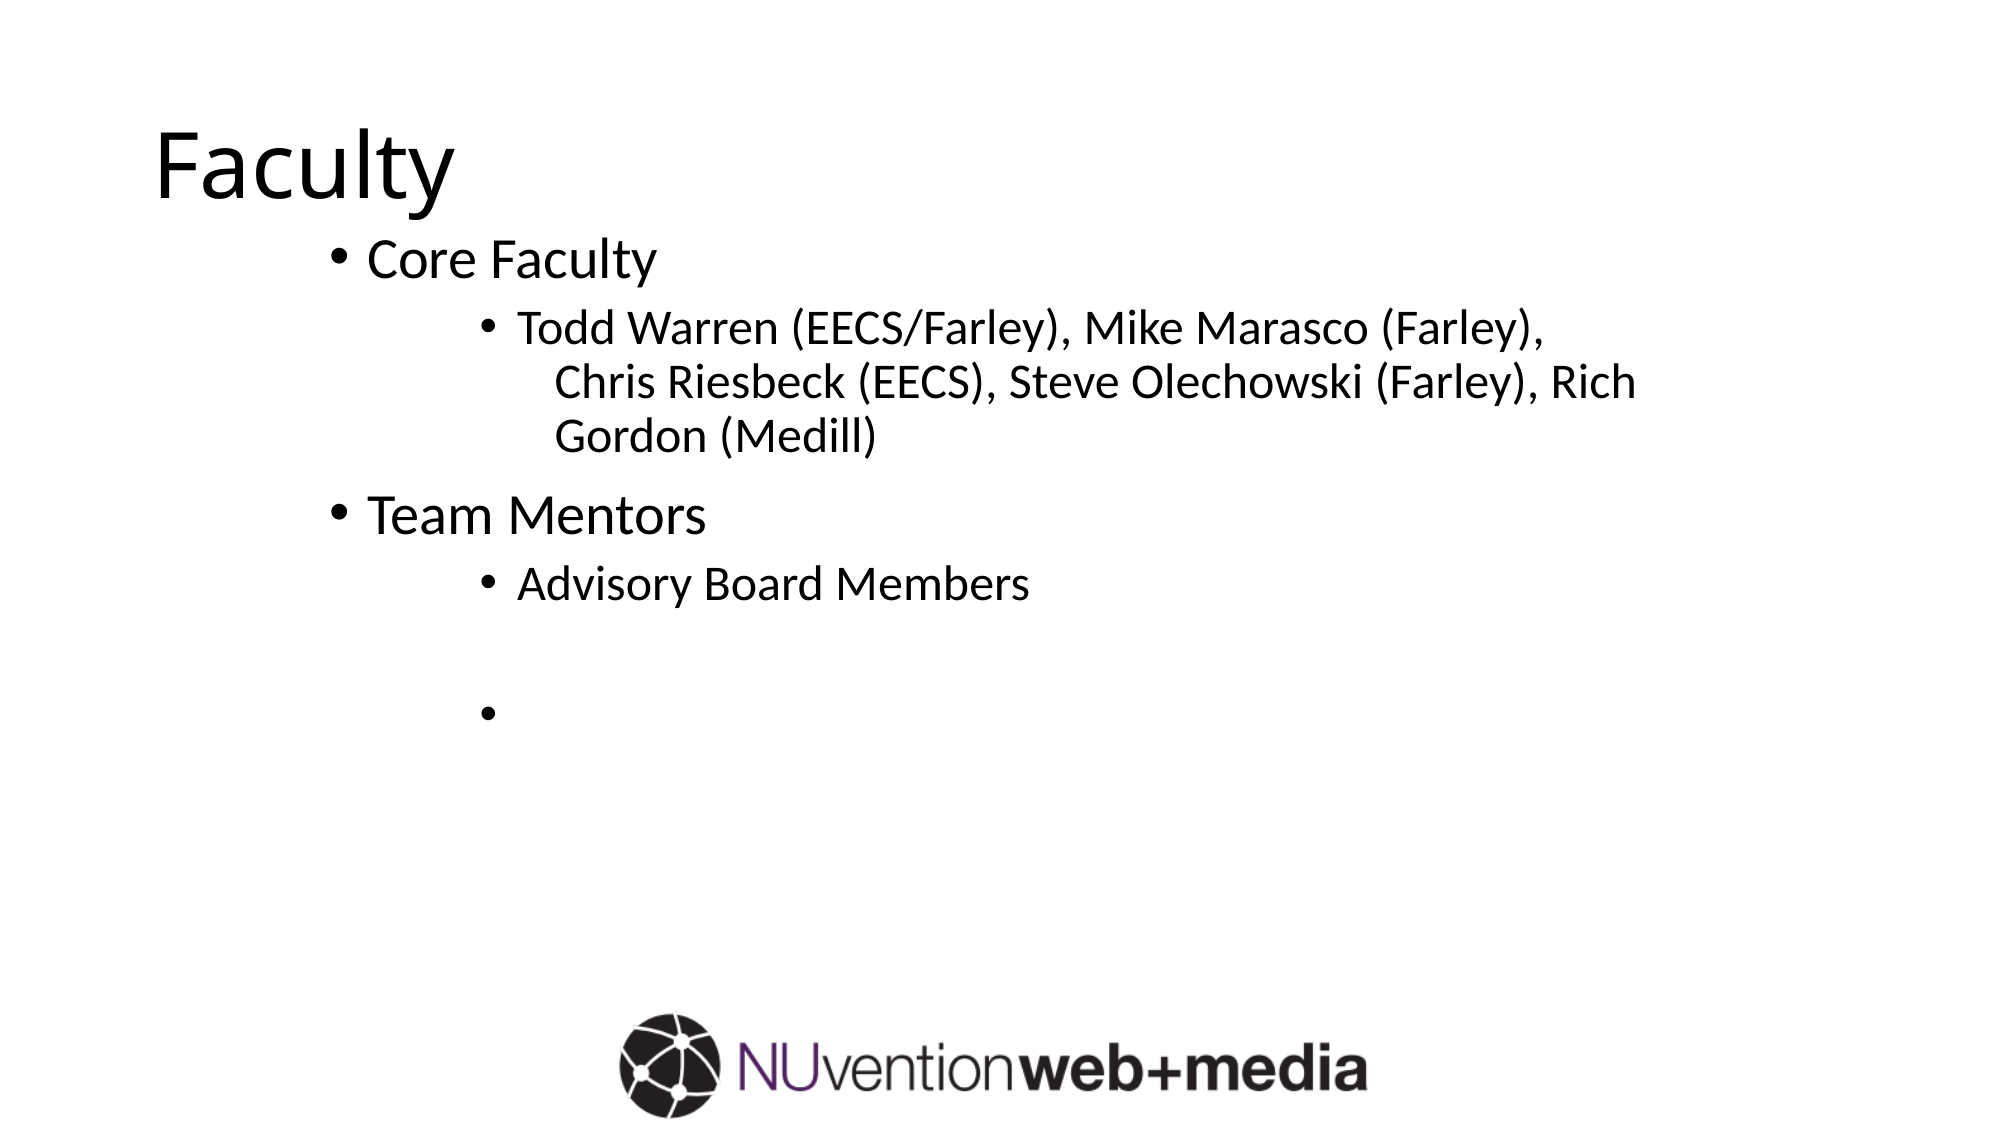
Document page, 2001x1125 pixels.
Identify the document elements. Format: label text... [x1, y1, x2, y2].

list Core Faculty Todd Warren (EECS/Farley), Mike Marasco (Farley), Chris Riesbeck (EECS), Steve Olechowski (Farley), Rich Gordon (Medill) Team Mentors Advisory Board Members [314, 220, 1665, 963]
title Faculty [137, 59, 1863, 278]
